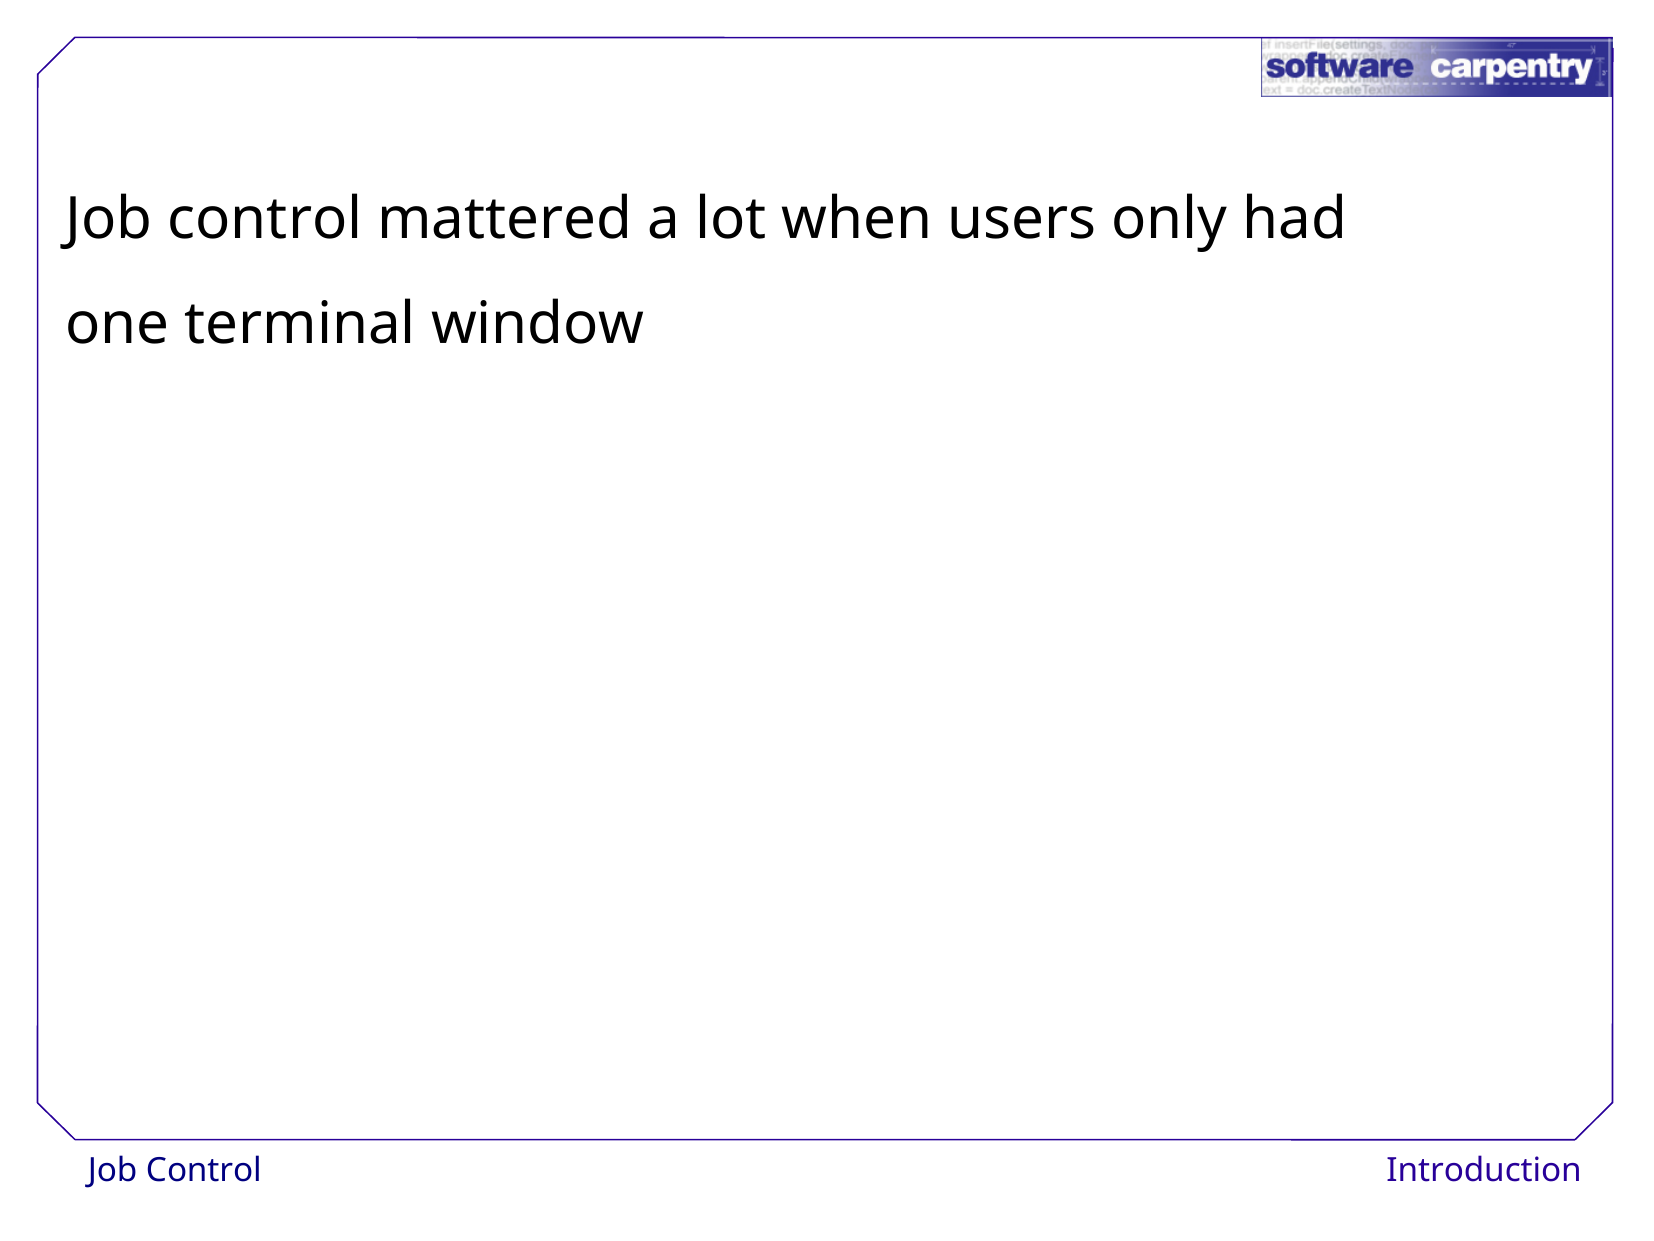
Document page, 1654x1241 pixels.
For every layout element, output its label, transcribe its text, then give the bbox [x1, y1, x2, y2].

text_box Job control mattered a lot when users only had one terminal window [50, 137, 1513, 364]
picture [1261, 39, 1613, 97]
